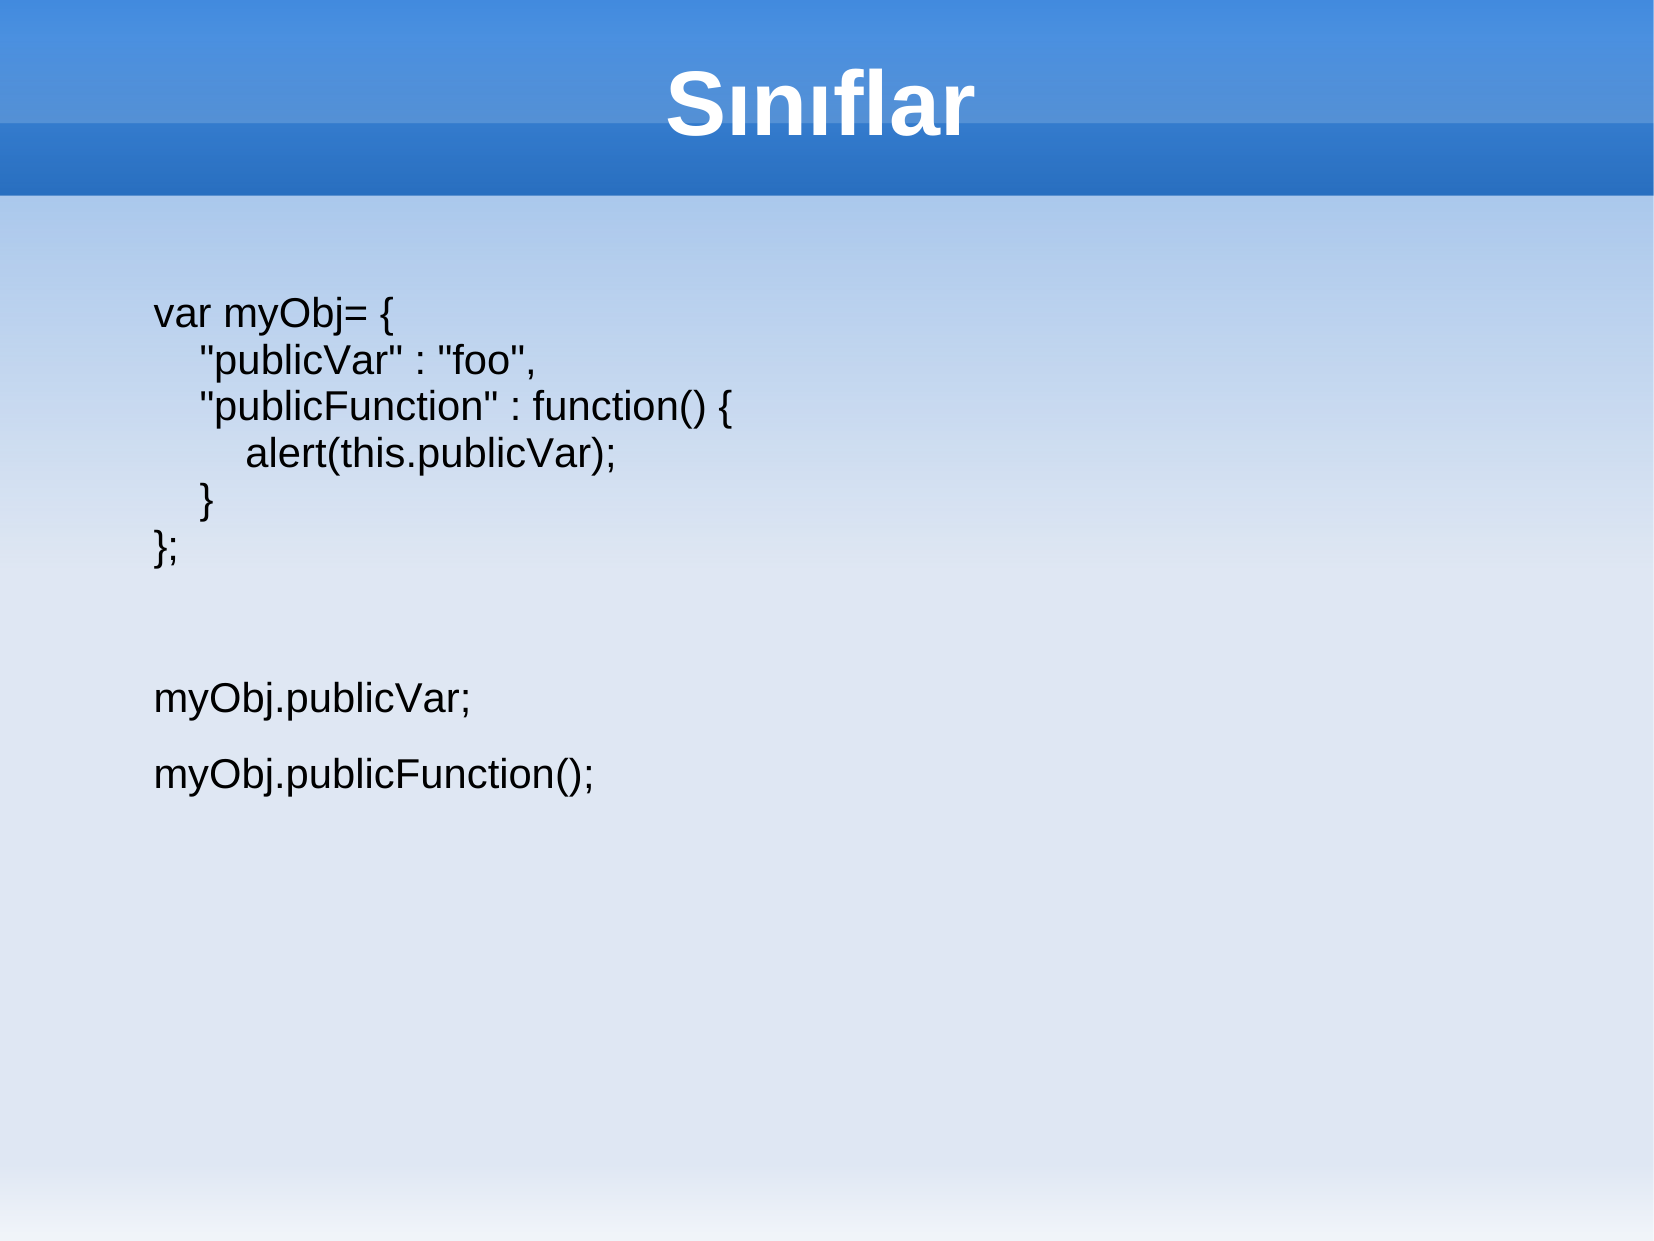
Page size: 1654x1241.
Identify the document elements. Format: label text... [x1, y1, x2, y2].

picture [0, 0, 1654, 1241]
list var myObj= { "publicVar" : "foo", "publicFunction" : function() { alert(this.publicVar); } }; myObj.publicVar; myObj.publicFunction(); [82, 290, 1571, 1094]
title Sınıflar [76, 7, 1565, 200]
